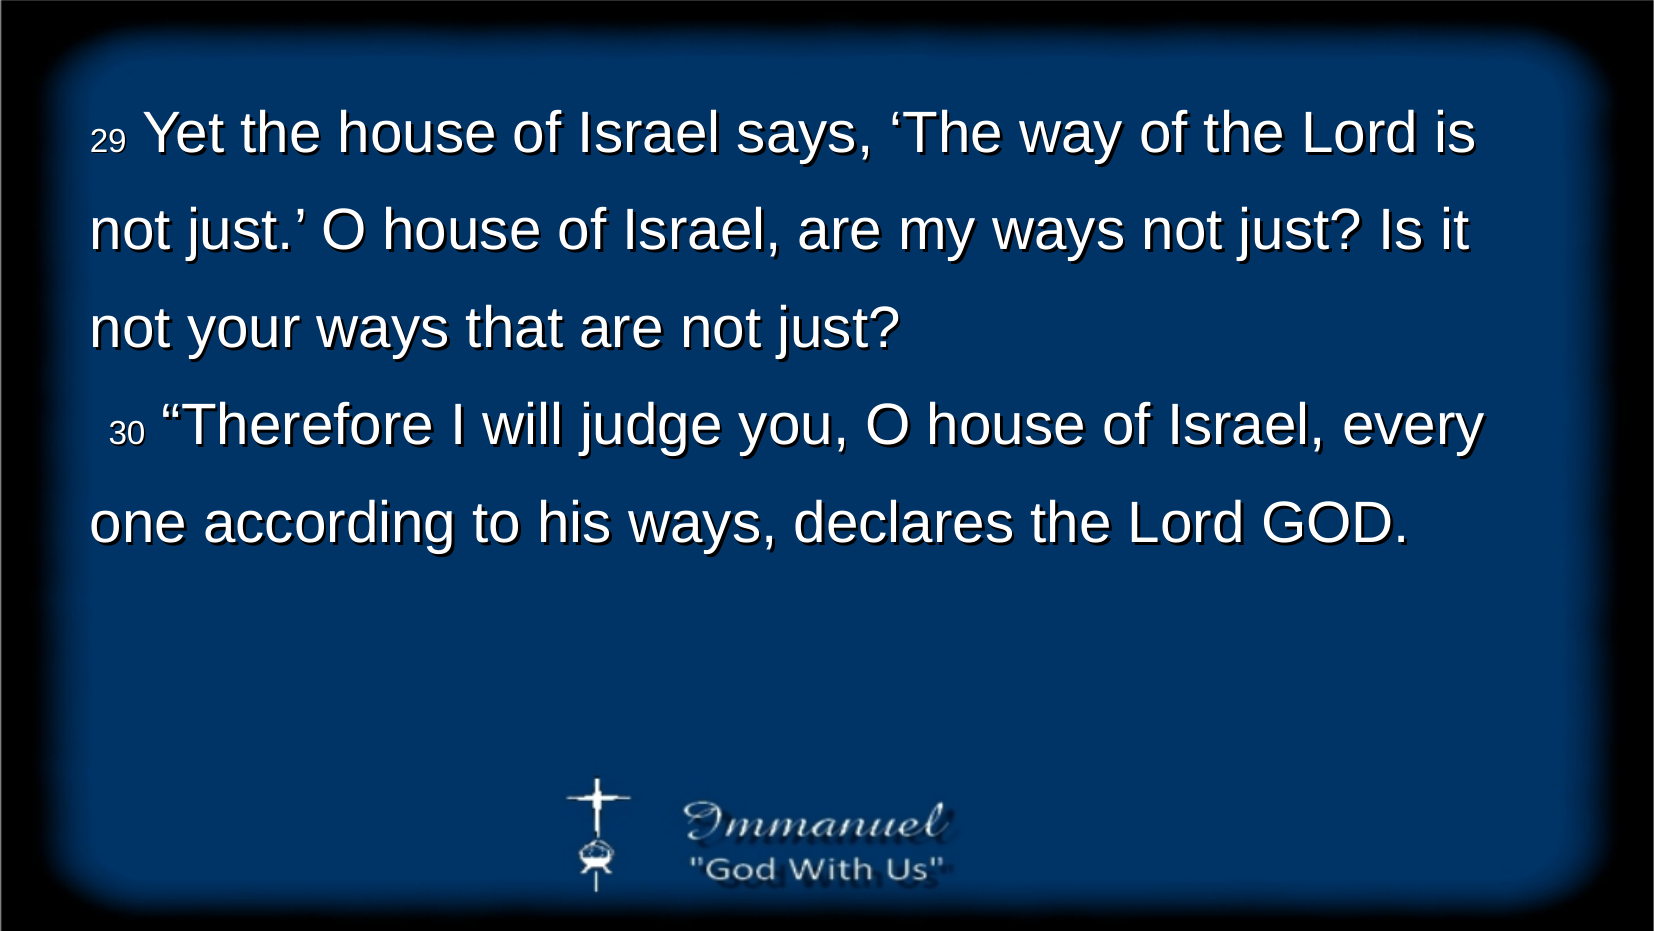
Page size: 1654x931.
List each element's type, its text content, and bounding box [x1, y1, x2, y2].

text_box 29 Yet the house of Israel says, ‘The way of the Lord is not just.’ O house of Israel, are my ways not just? Is it not your ways that are not just? 30 “Therefore I will judge you, O house of Israel, every one according to his ways, declares the Lord GOD. [75, 60, 1576, 918]
picture [0, 0, 1654, 931]
